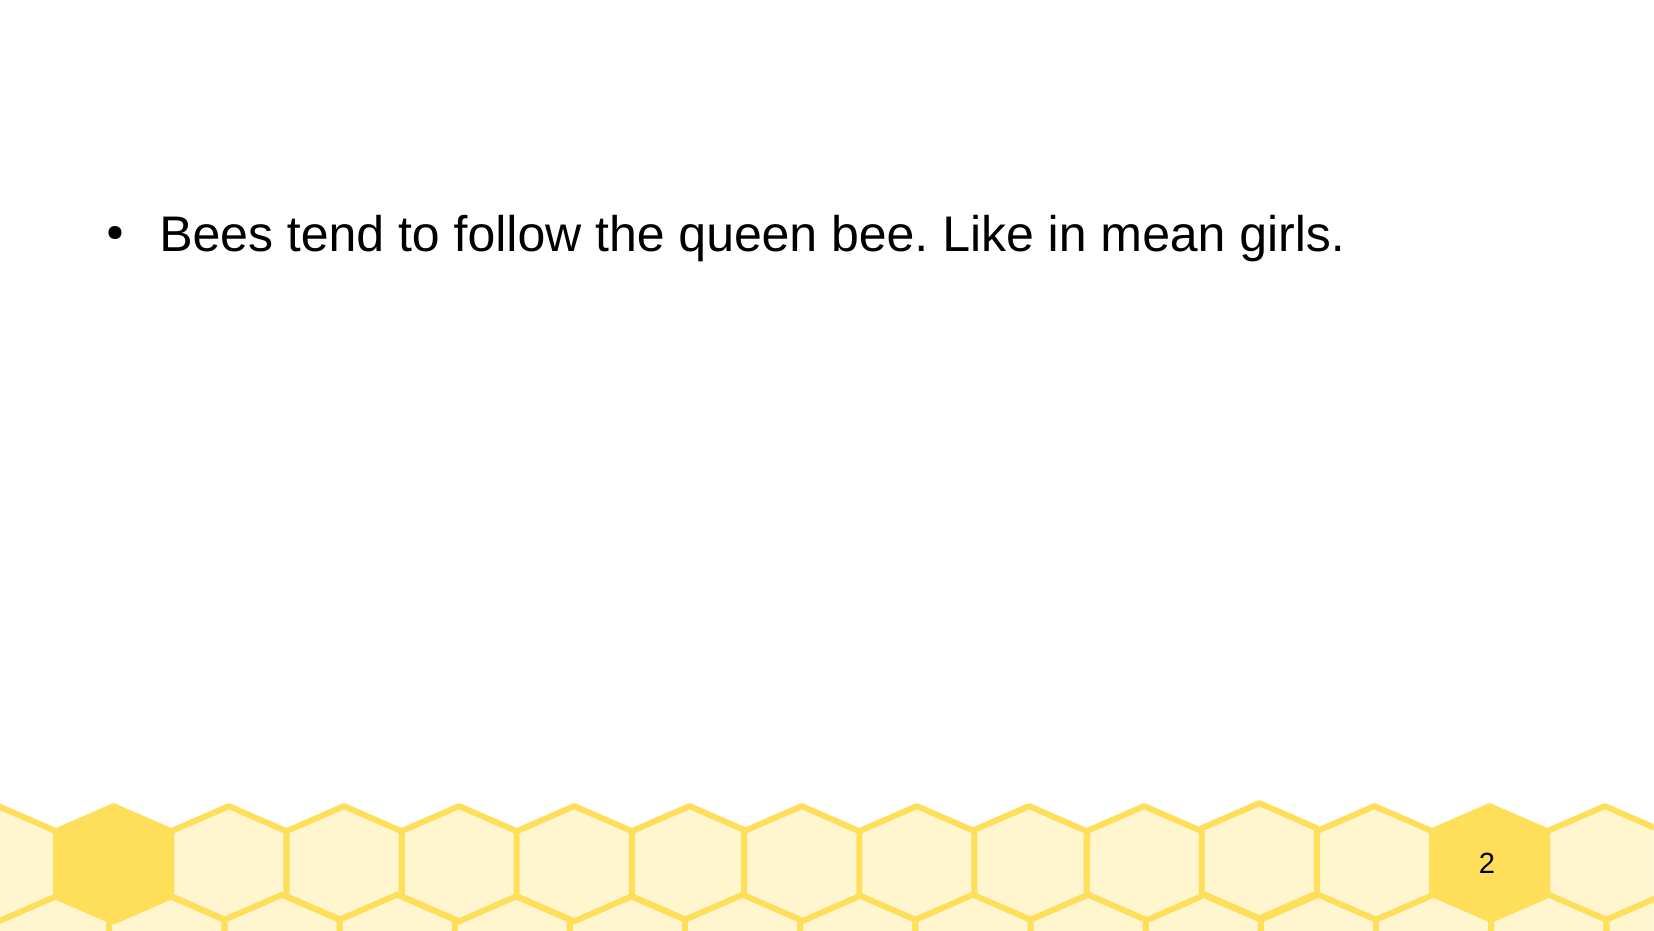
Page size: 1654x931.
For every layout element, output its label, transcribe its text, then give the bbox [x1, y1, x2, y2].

list Bees tend to follow the queen bee. Like in mean girls. [88, 206, 1565, 739]
